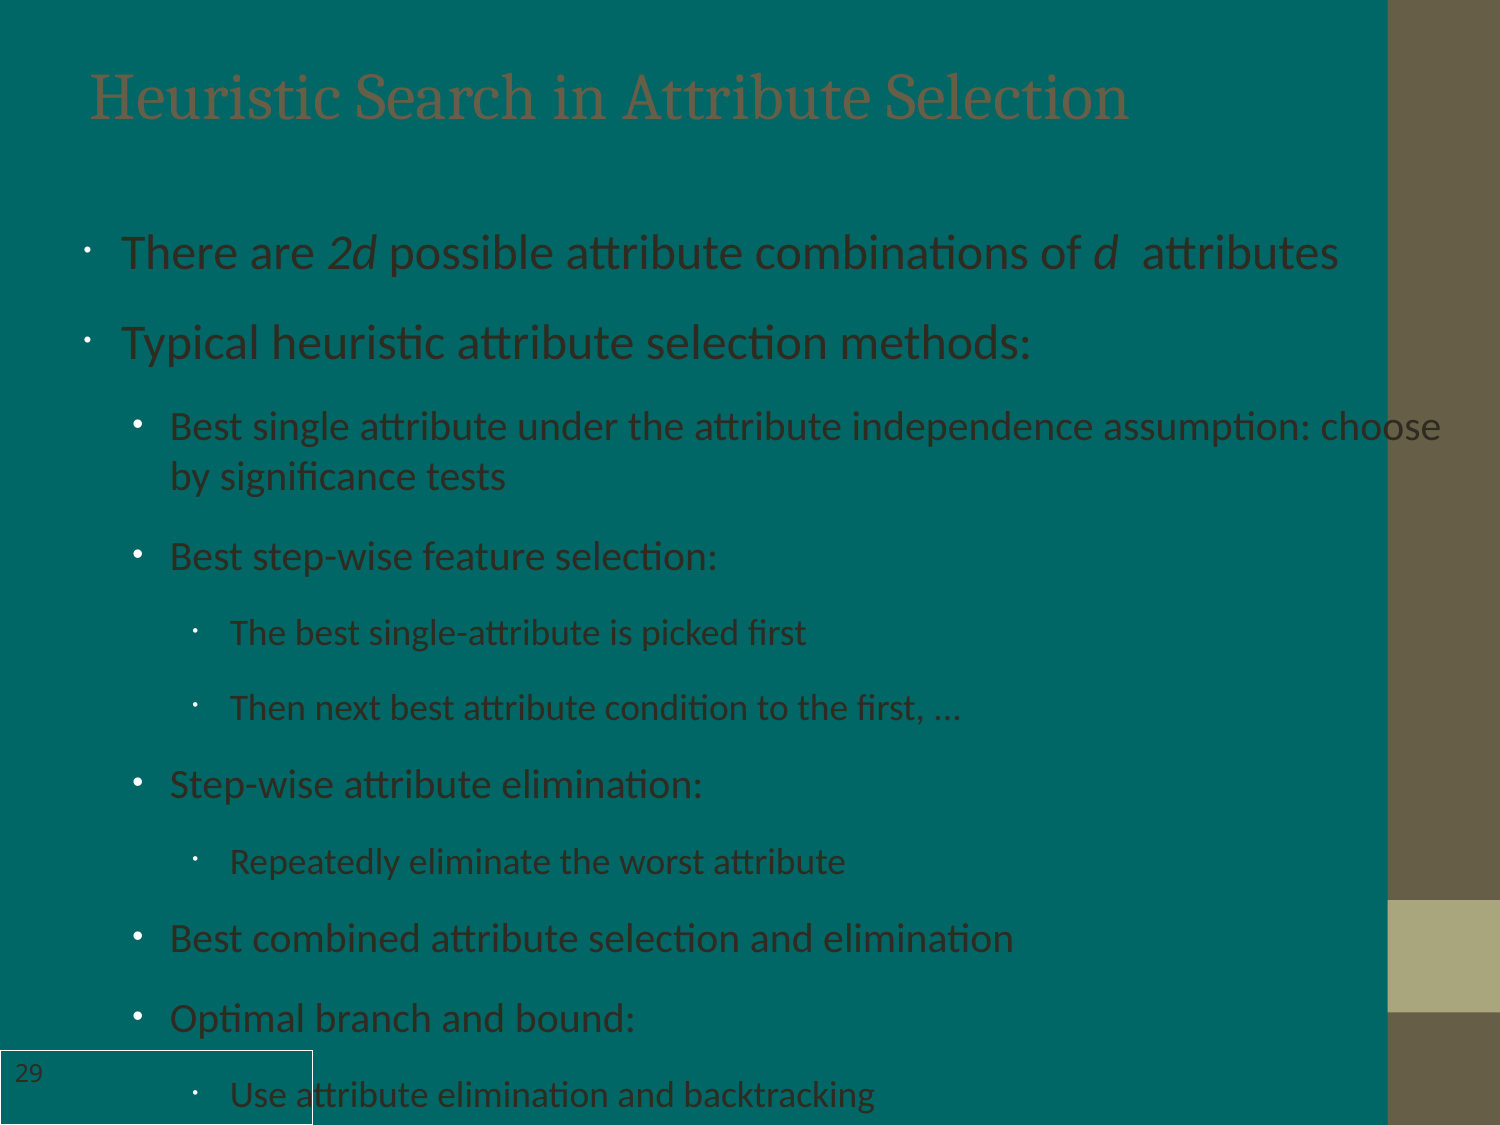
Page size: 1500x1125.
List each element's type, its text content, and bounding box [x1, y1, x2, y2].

title Heuristic Search in Attribute Selection [75, 45, 1325, 212]
slide_number <number> [0, 1050, 313, 1125]
list There are 2d possible attribute combinations of d attributes Typical heuristic attribute selection methods: Best single attribute under the attribute independence assumption: choose by significance tests Best step-wise feature selection: The best single-attribute is picked first Then next best attribute condition to the first, ... Step-wise attribute elimination: Repeatedly eliminate the worst attribute Best combined attribute selection and elimination Optimal branch and bound: Use attribute elimination and backtracking [50, 212, 1463, 1063]
